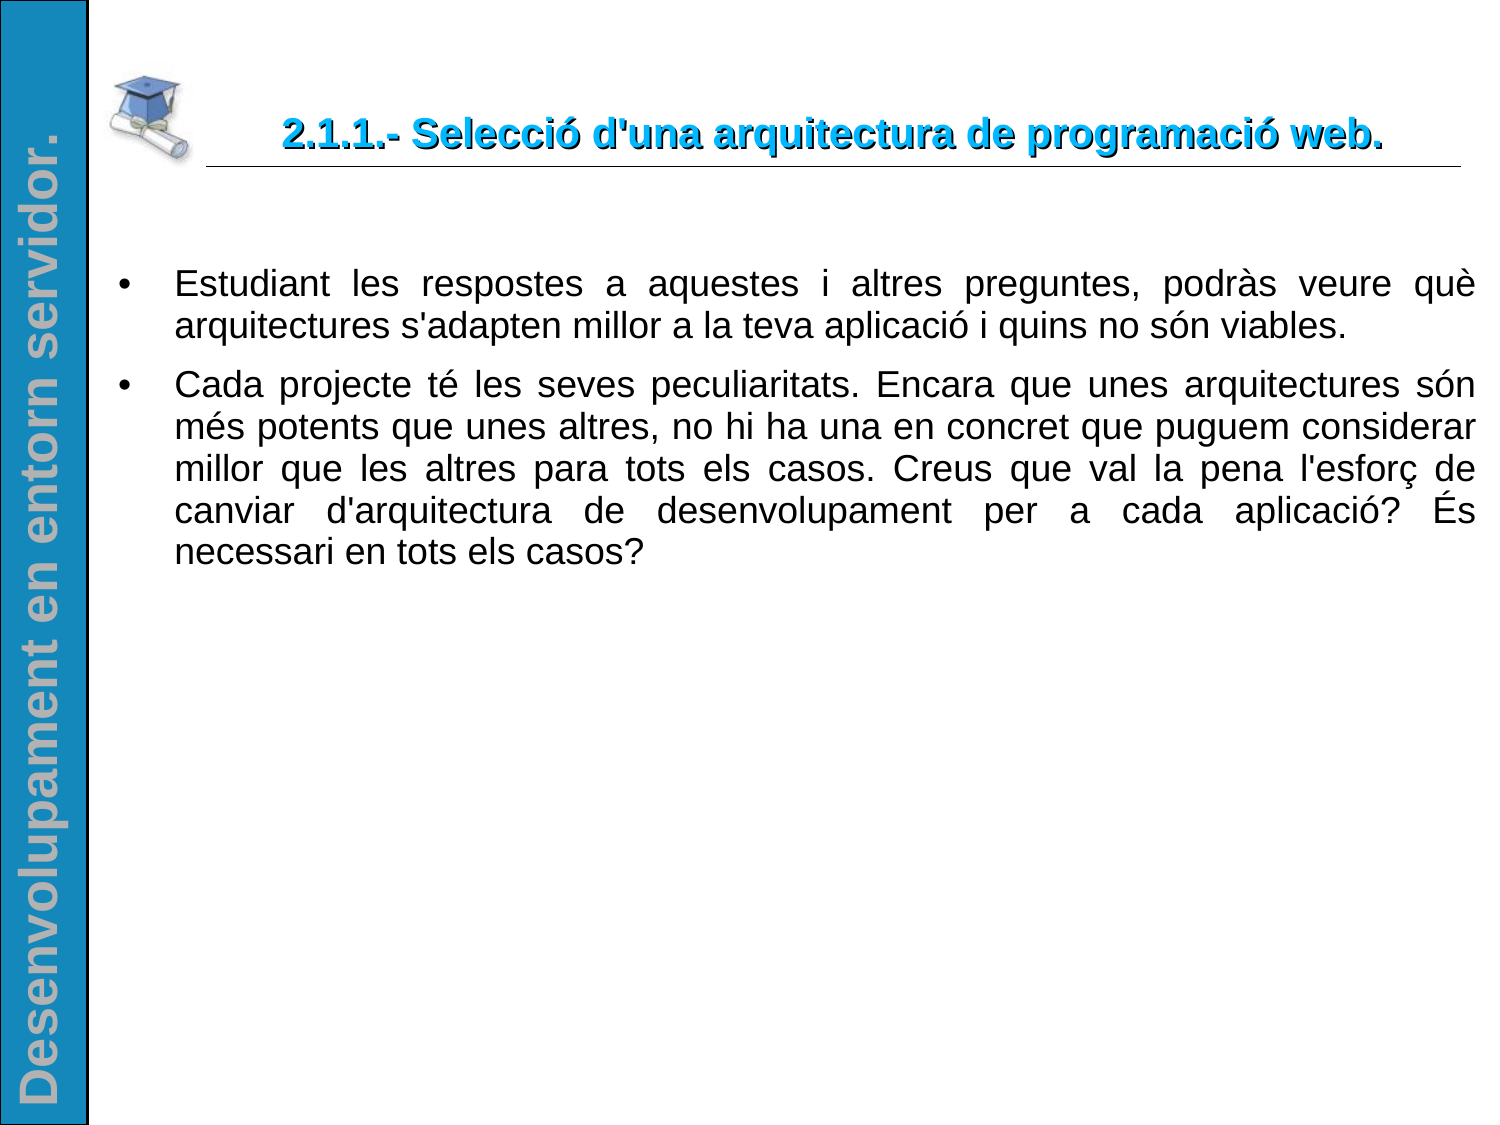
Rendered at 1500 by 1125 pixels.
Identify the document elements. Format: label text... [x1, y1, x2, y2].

picture [93, 61, 206, 174]
list Estudiant les respostes a aquestes i altres preguntes, podràs veure què arquitectures s'adapten millor a la teva aplicació i quins no són viables. Cada projecte té les seves peculiaritats. Encara que unes arquitectures són més potents que unes altres, no hi ha una en concret que puguem considerar millor que les altres para tots els casos. Creus que val la pena l'esforç de canviar d'arquitectura de desenvolupament per a cada aplicació? És necessari en tots els casos? [118, 262, 1477, 1006]
title 2.1.1.- Selecció d'una arquitectura de programació web. [206, 88, 1447, 178]
